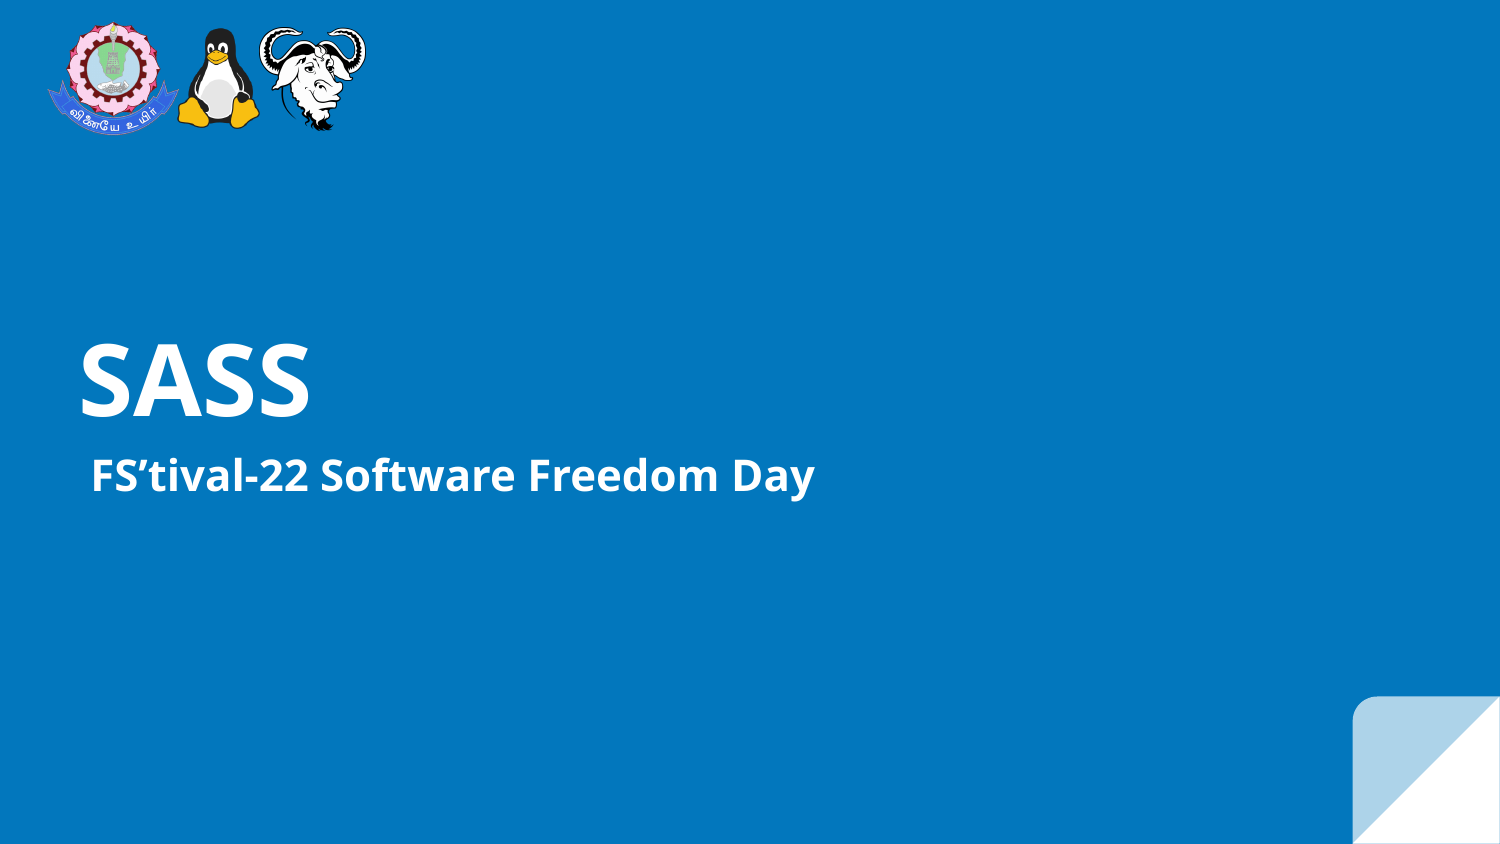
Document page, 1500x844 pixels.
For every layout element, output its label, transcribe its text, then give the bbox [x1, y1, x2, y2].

text_box SASS [64, 298, 1413, 452]
text_box FS’tival-22 Software Freedom Day [75, 439, 1425, 511]
picture [15, 0, 366, 175]
